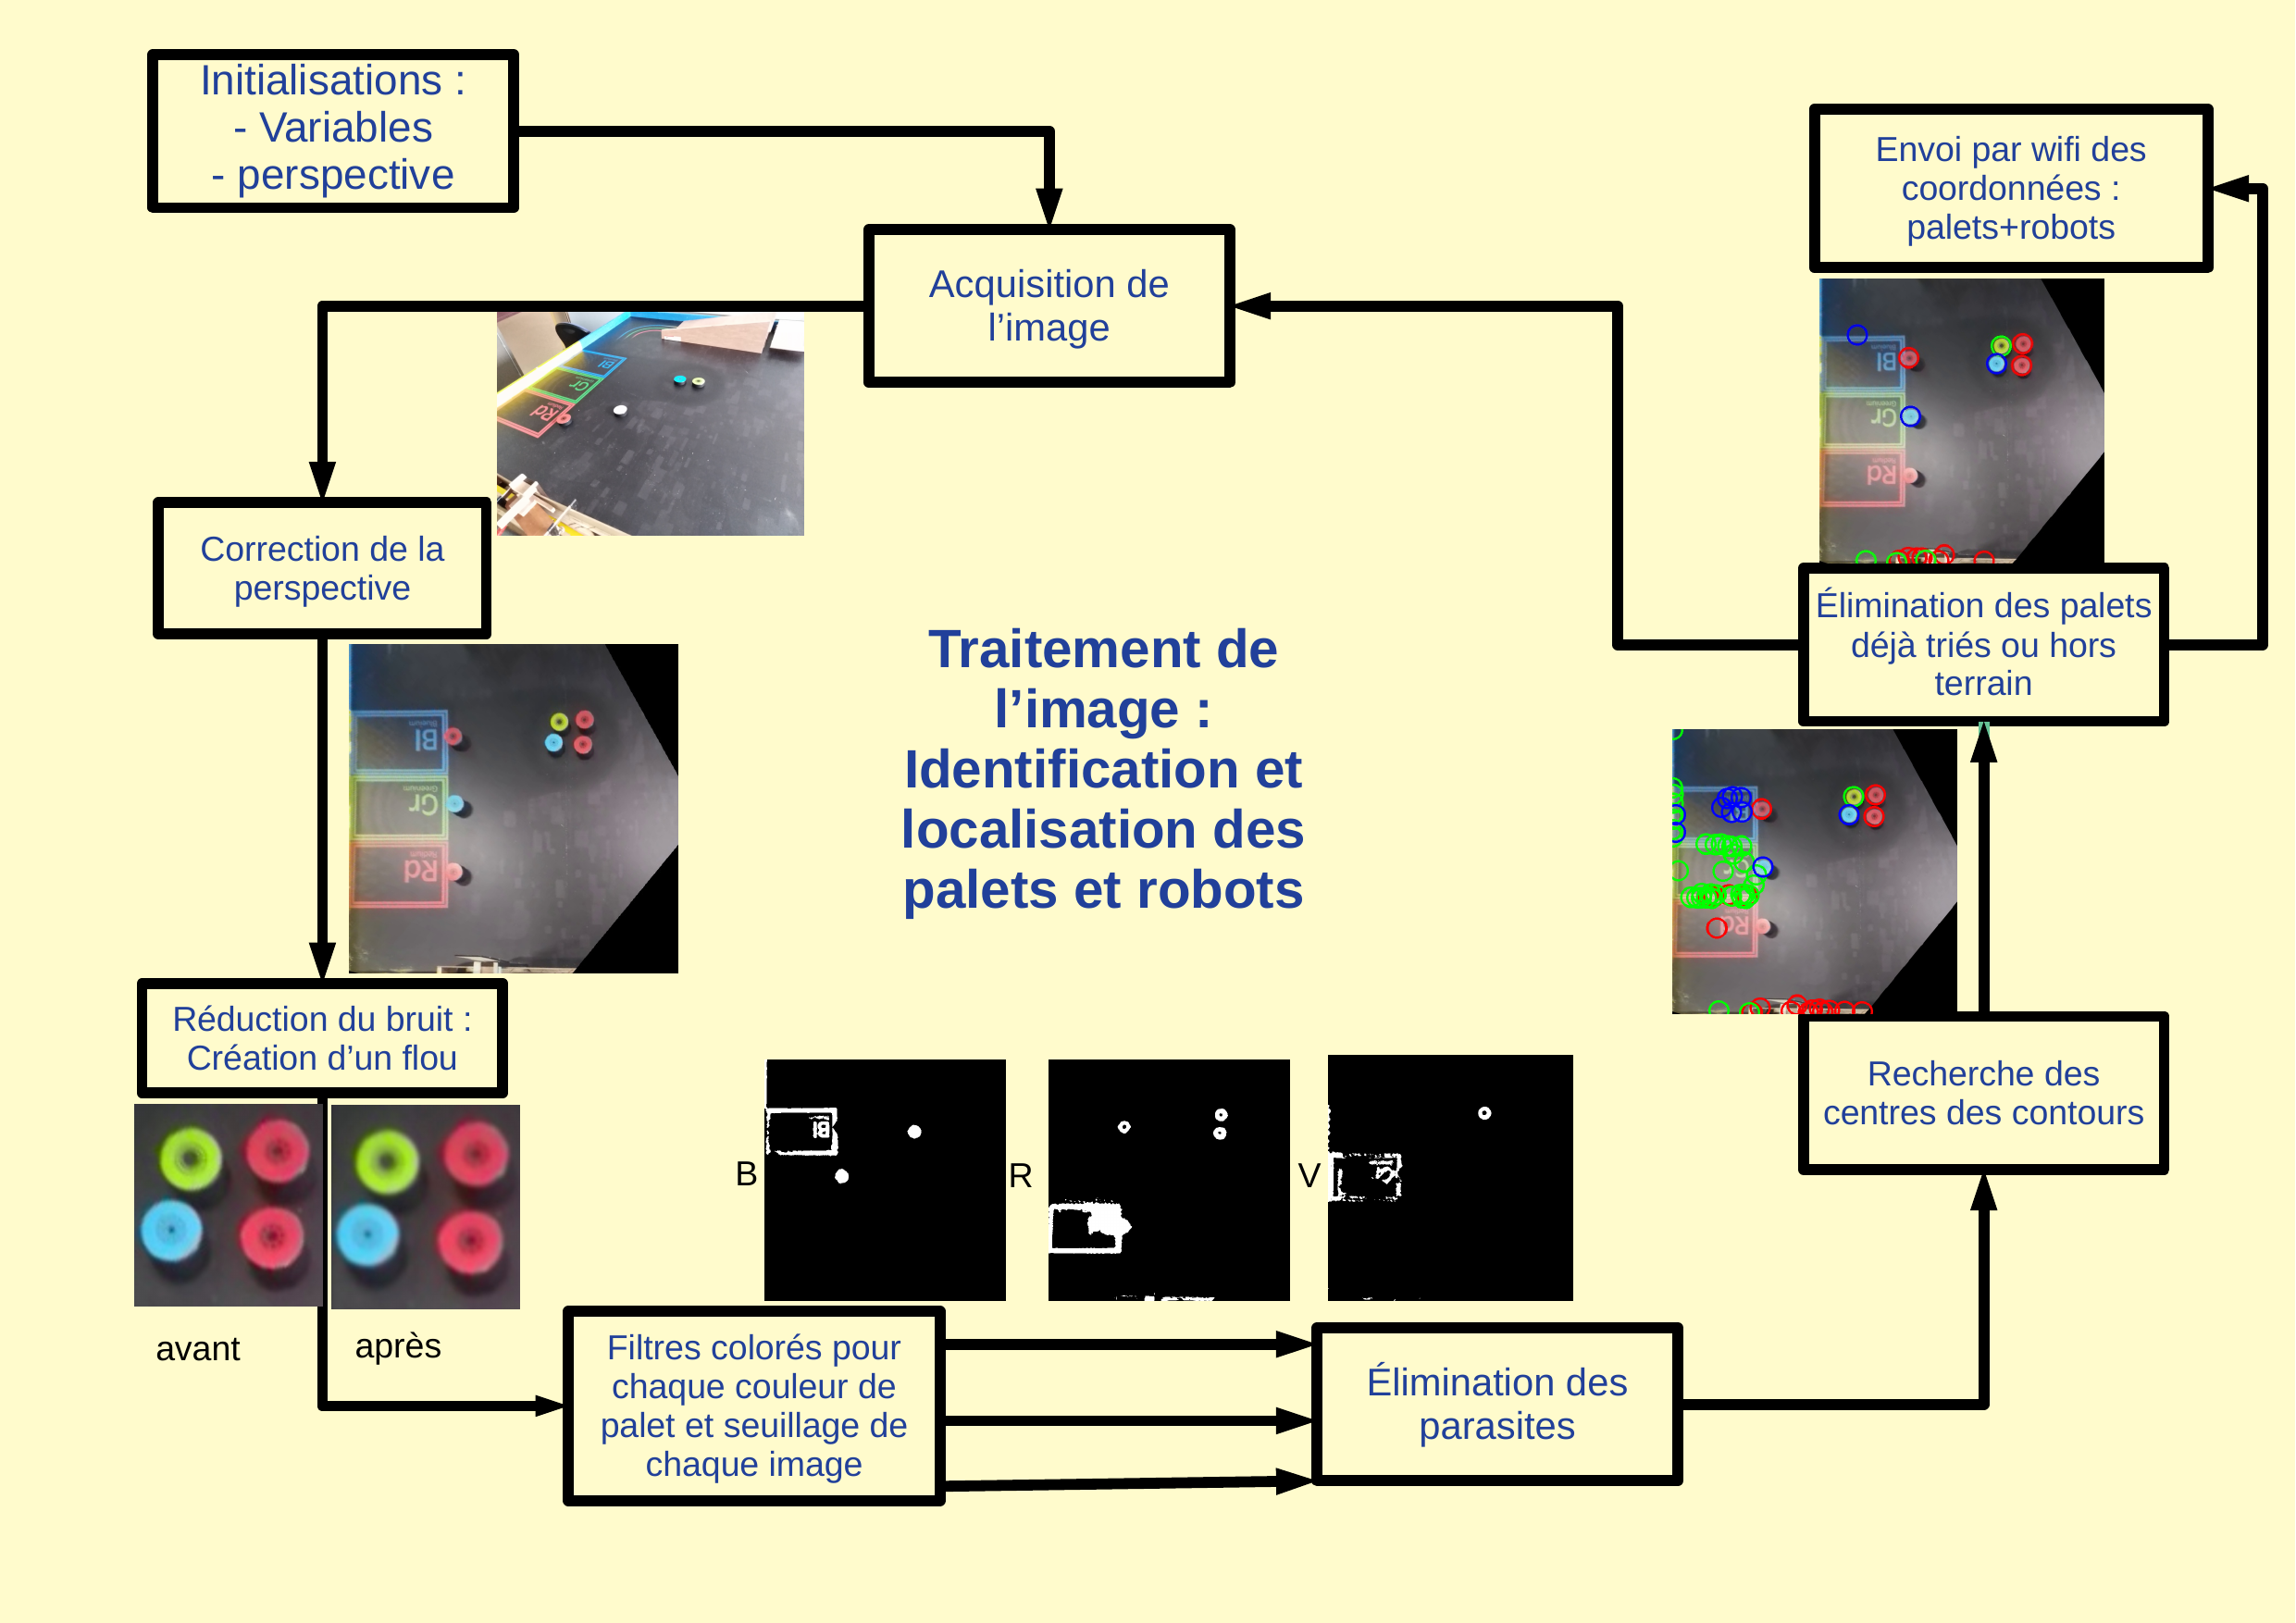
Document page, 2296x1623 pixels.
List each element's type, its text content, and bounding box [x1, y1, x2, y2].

text_box après [341, 1319, 484, 1373]
picture [497, 312, 804, 536]
text_box Acquisition de l’image [868, 229, 1230, 383]
text_box Envoi par wifi des coordonnées : palets+robots [1814, 109, 2208, 268]
text_box B [721, 1147, 788, 1200]
picture [1049, 1059, 1290, 1301]
picture [1672, 729, 1957, 1014]
text_box avant [142, 1322, 323, 1375]
text_box Correction de la perspective [158, 502, 487, 635]
text_box R [994, 1149, 1072, 1203]
picture [331, 1105, 520, 1309]
text_box Traitement de l’image : Identification et localisation des palets et robots [863, 612, 1345, 987]
picture [764, 1059, 1006, 1301]
picture [1328, 1055, 1573, 1301]
picture [134, 1104, 323, 1307]
picture [1819, 279, 2104, 564]
text_box Initialisations : - Variables - perspective [153, 55, 515, 208]
text_box Élimination des palets déjà triés ou hors terrain [1803, 568, 2165, 722]
text_box Filtres colorés pour chaque couleur de palet et seuillage de chaque image [568, 1311, 940, 1501]
text_box Élimination des parasites [1317, 1328, 1678, 1481]
text_box V [1284, 1149, 1350, 1203]
text_box Réduction du bruit : Création d’un flou [142, 983, 503, 1094]
text_box Recherche des centres des contours [1803, 1016, 2165, 1170]
picture [349, 644, 678, 973]
